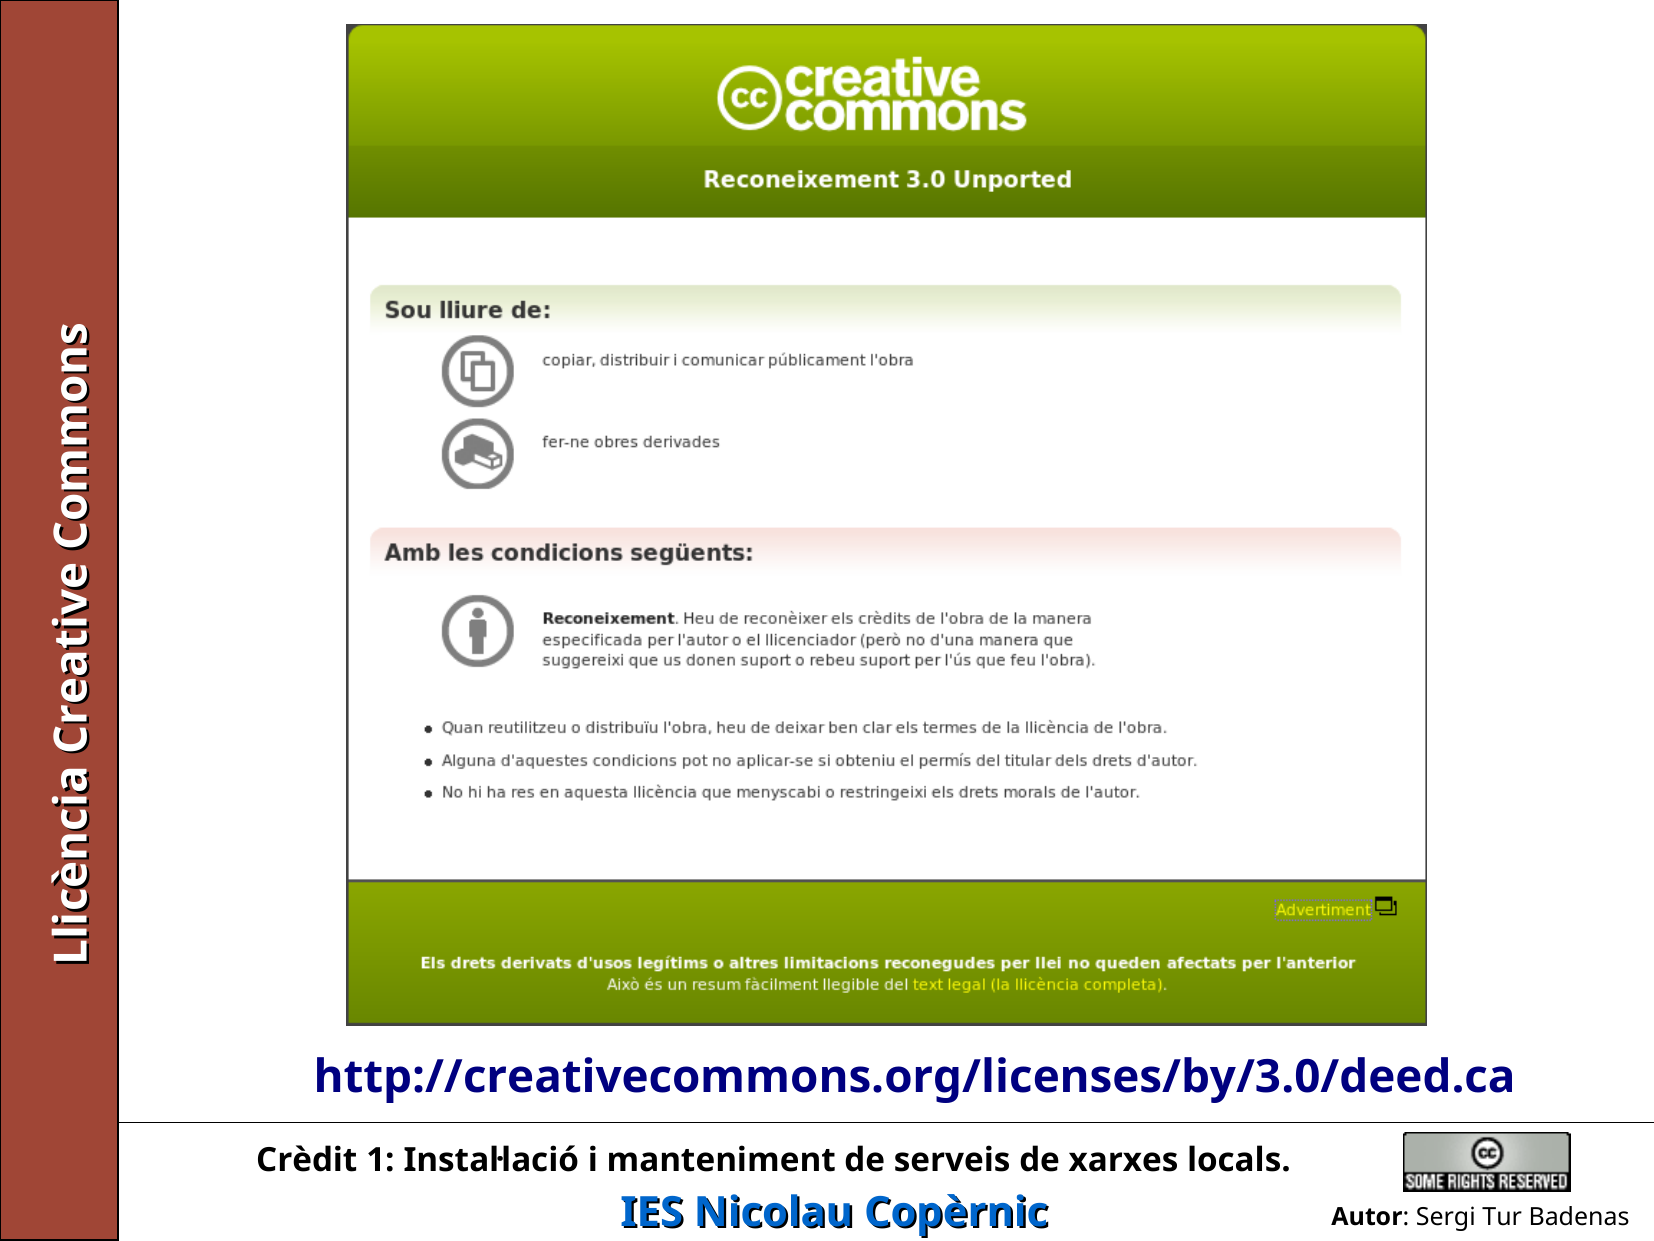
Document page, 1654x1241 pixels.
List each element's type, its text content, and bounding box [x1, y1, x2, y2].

picture [346, 24, 1427, 1026]
picture [1403, 1132, 1571, 1192]
text_box http://creativecommons.org/licenses/by/3.0/deed.ca [298, 1036, 1583, 1098]
